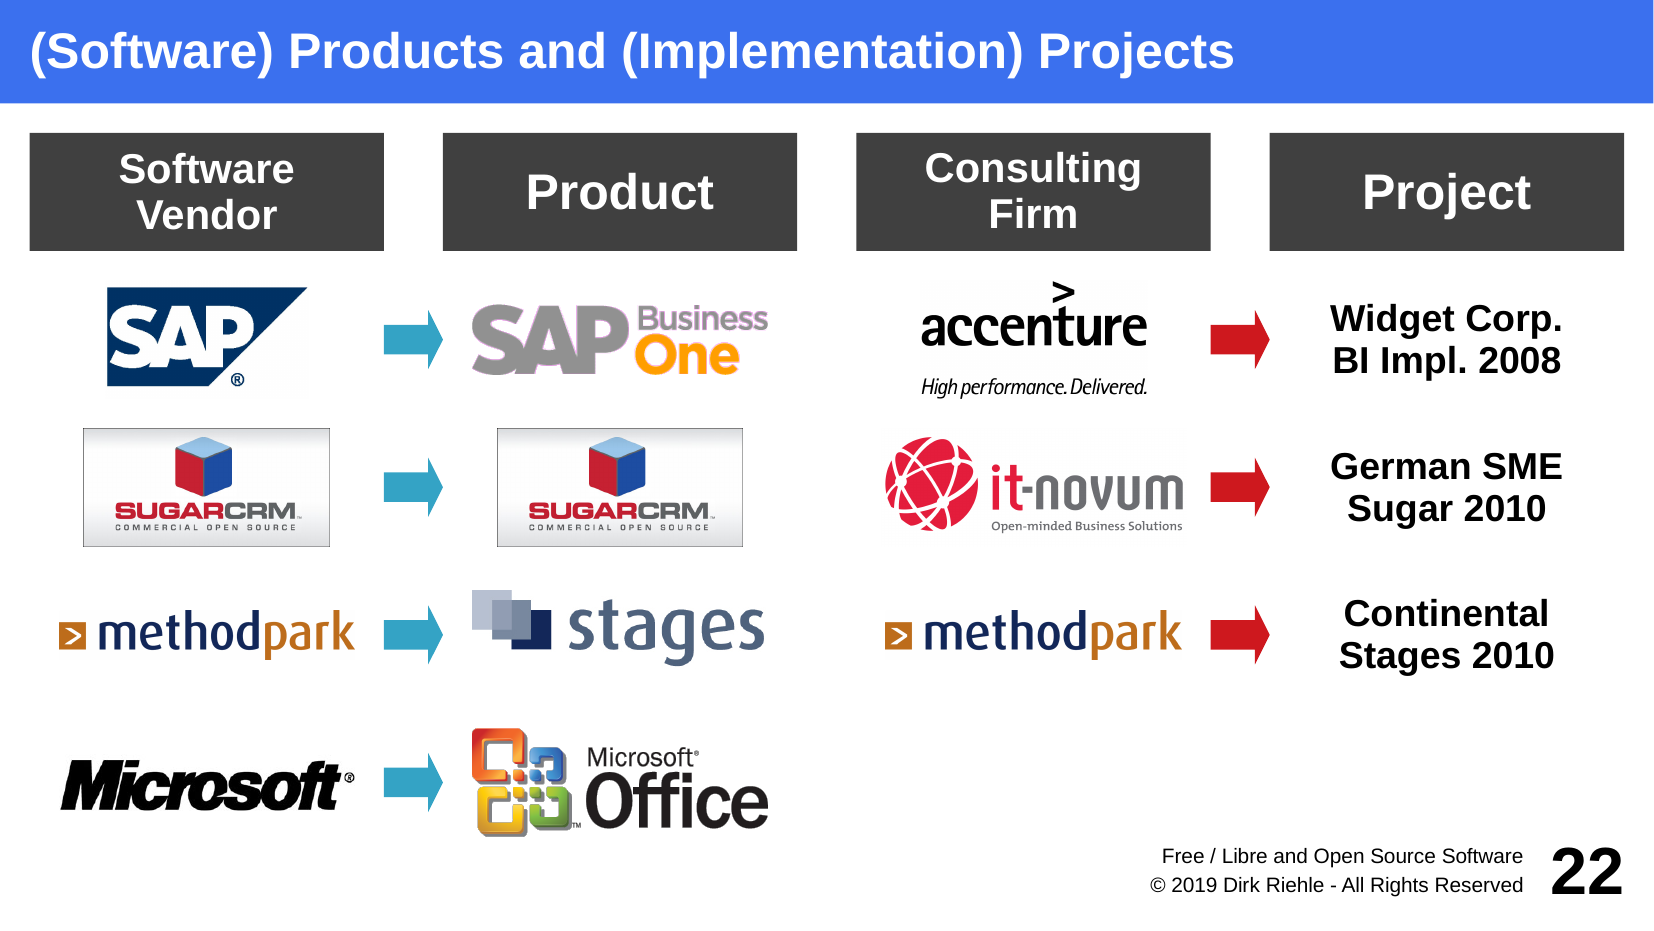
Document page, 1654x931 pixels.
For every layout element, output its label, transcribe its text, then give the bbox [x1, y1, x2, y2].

text_box Continental Stages 2010 [1269, 575, 1625, 694]
picture [472, 304, 768, 375]
text_box [383, 605, 443, 665]
text_box Project [1269, 132, 1625, 251]
picture [885, 610, 1182, 660]
text_box Software Vendor [29, 132, 384, 251]
picture [59, 754, 355, 811]
picture [472, 728, 768, 837]
text_box [383, 310, 443, 370]
picture [472, 590, 768, 680]
text_box German SME Sugar 2010 [1269, 428, 1625, 547]
text_box Product [442, 132, 798, 251]
text_box Consulting Firm [856, 132, 1211, 251]
picture [105, 280, 309, 399]
text_box Widget Corp. BI Impl. 2008 [1269, 280, 1625, 399]
picture [83, 428, 330, 547]
picture [920, 280, 1148, 399]
title (Software) Products and (Implementation) Projects [0, 0, 1654, 104]
text_box [383, 752, 443, 813]
text_box [383, 457, 443, 517]
picture [59, 610, 355, 660]
text_box [1210, 310, 1270, 370]
text_box [1210, 605, 1270, 665]
text_box [1210, 457, 1270, 517]
picture [881, 428, 1187, 547]
picture [497, 428, 743, 547]
